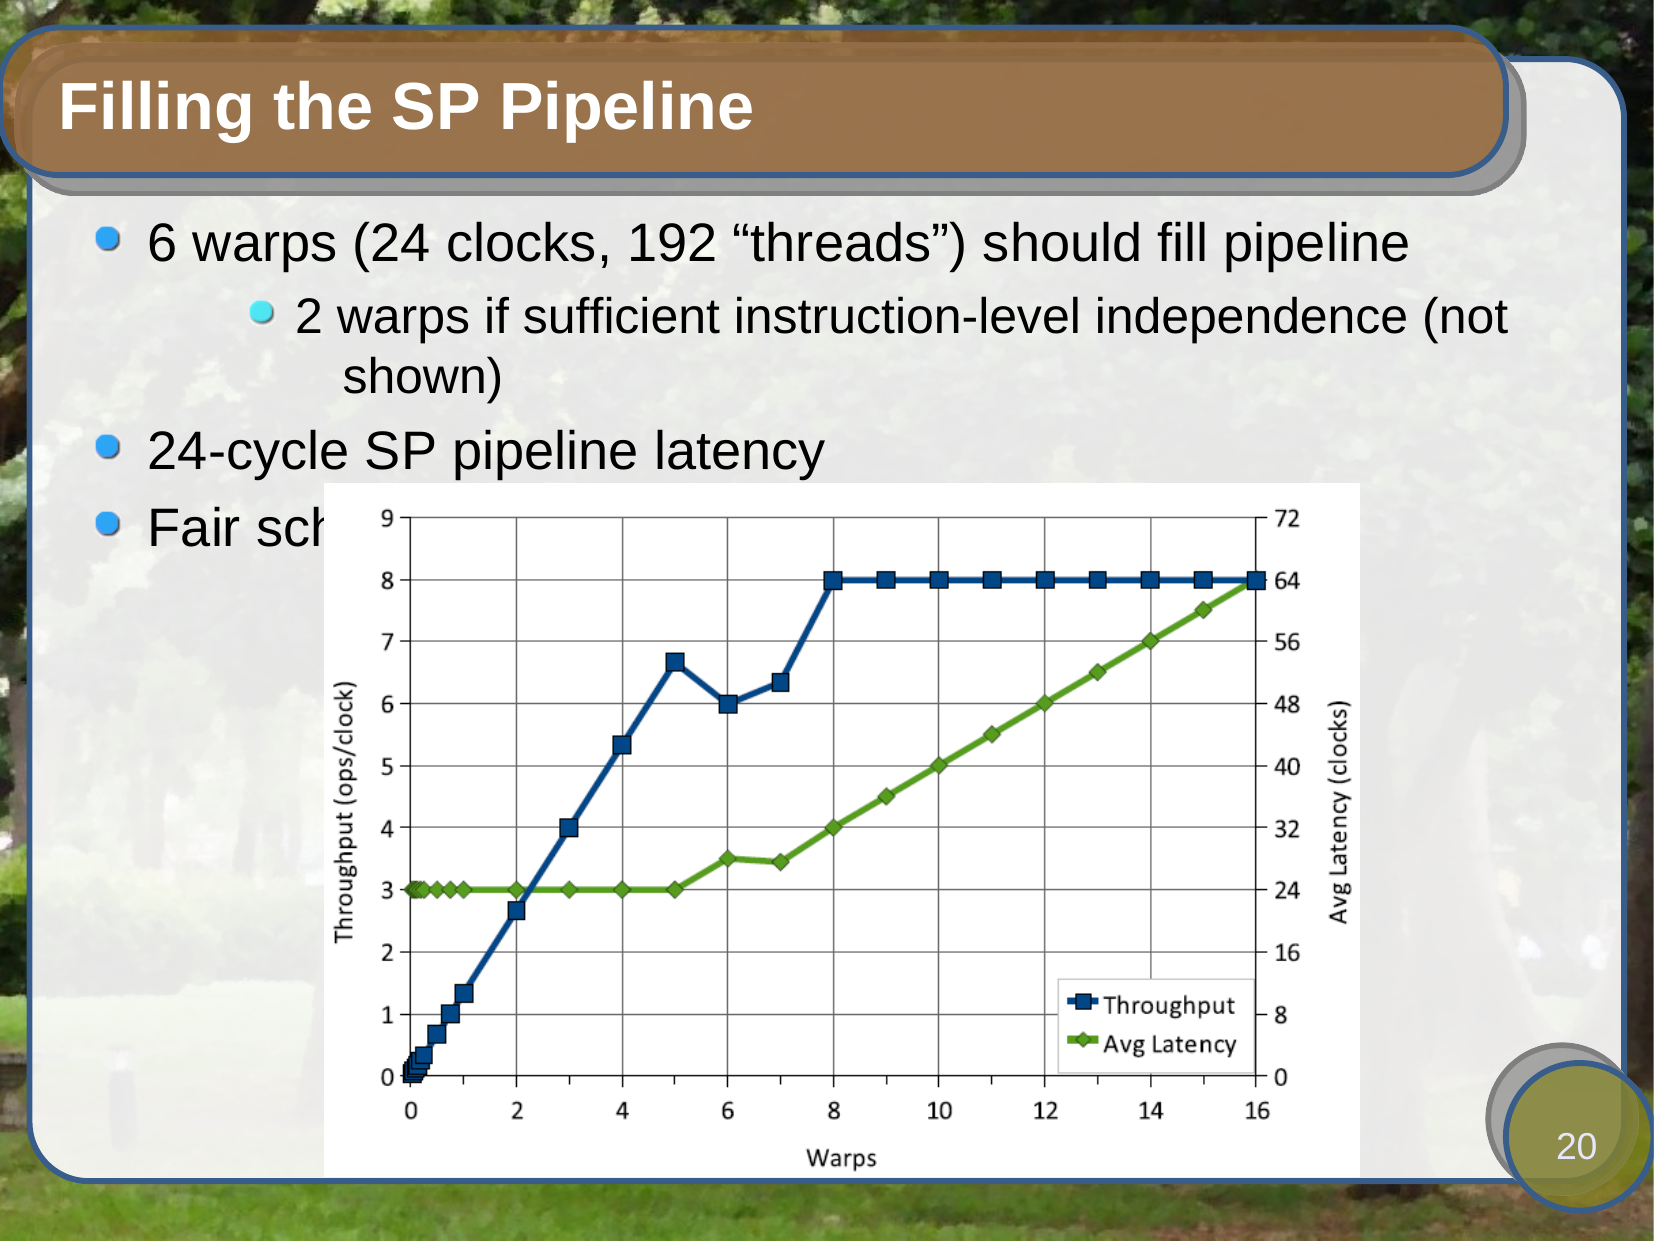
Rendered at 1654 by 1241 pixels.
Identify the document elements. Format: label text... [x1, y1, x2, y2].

text_box [1529, 1122, 1625, 1179]
picture [324, 483, 1360, 1177]
title Filling the SP Pipeline [59, 36, 1447, 170]
list 6 warps (24 clocks, 192 “threads”) should fill pipeline 2 warps if sufficient instruction-level independence (not shown) 24-cycle SP pipeline latency Fair scheduling on average [59, 206, 1595, 1137]
